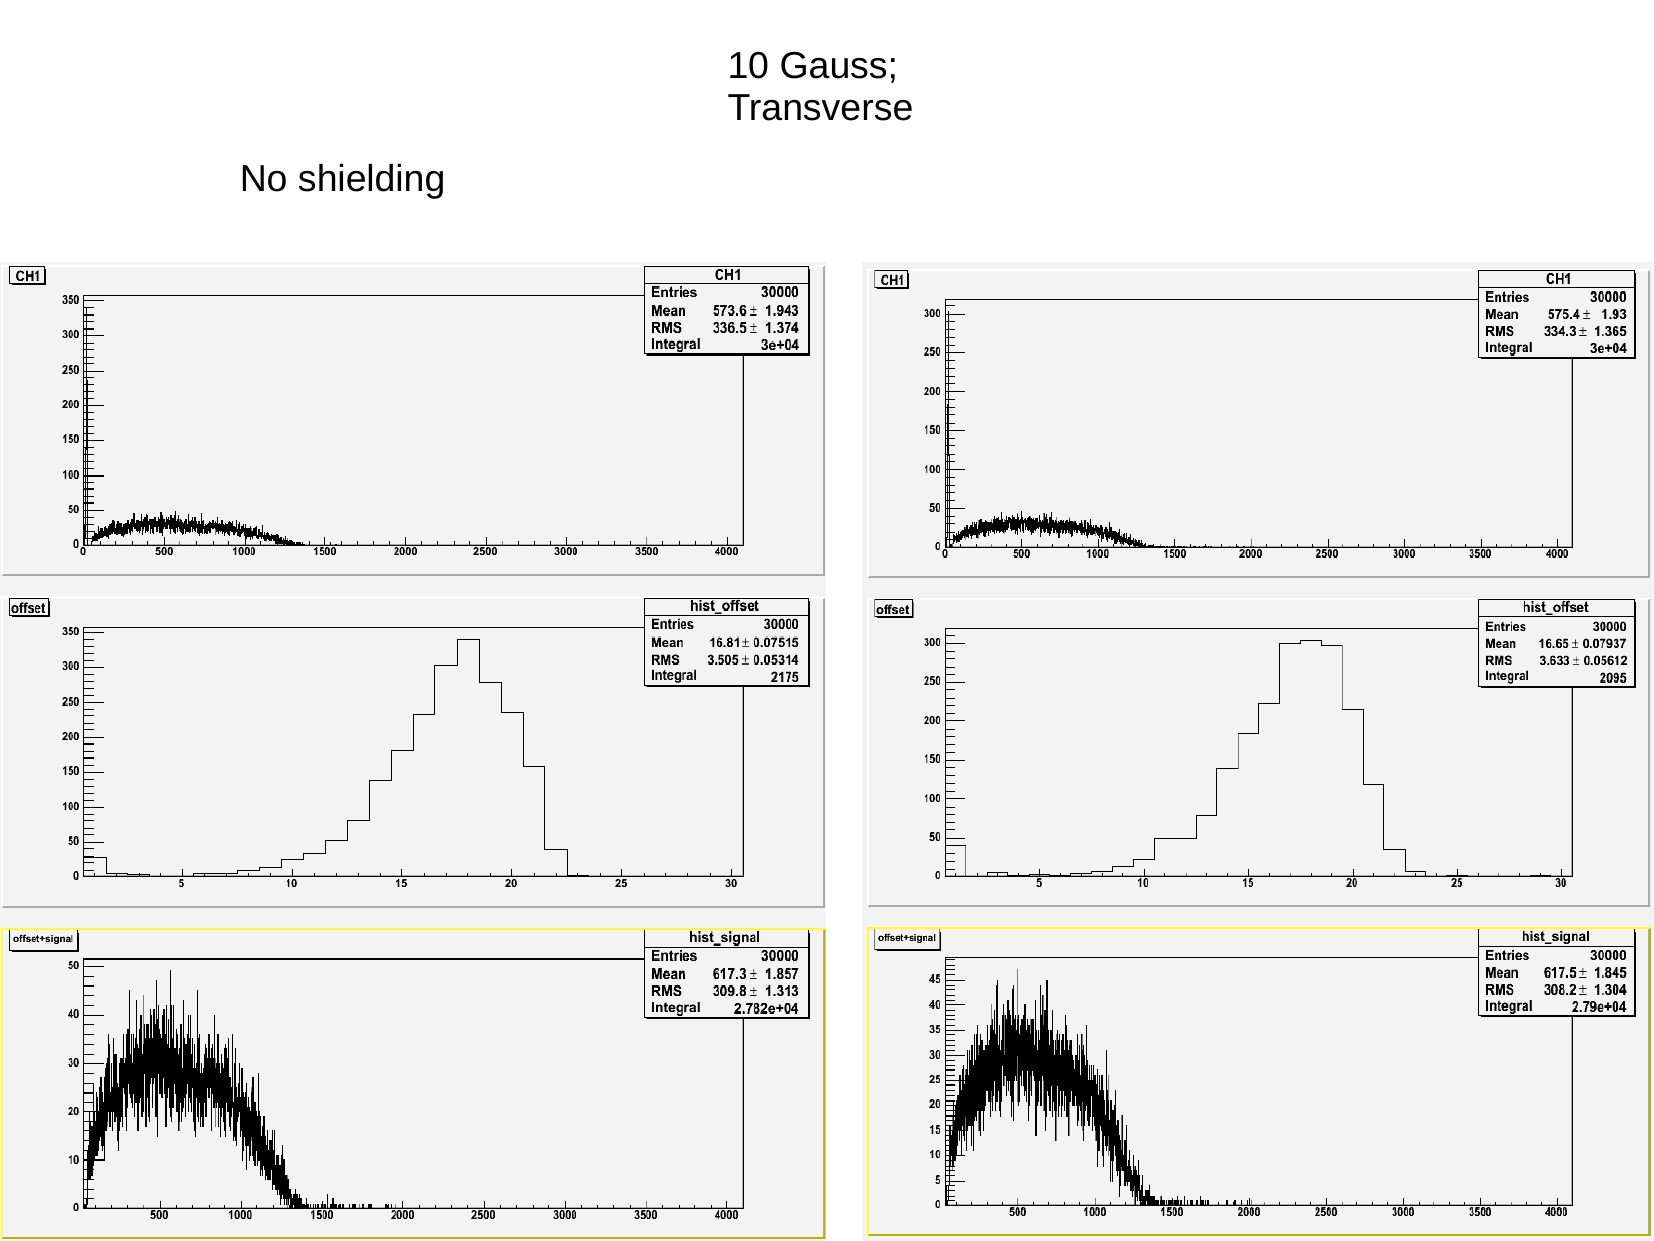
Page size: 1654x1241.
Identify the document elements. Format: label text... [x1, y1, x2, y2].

text_box No shielding [225, 150, 563, 207]
text_box 10 Gauss; Transverse [712, 37, 1051, 137]
picture [0, 262, 826, 1241]
picture [862, 262, 1654, 1241]
